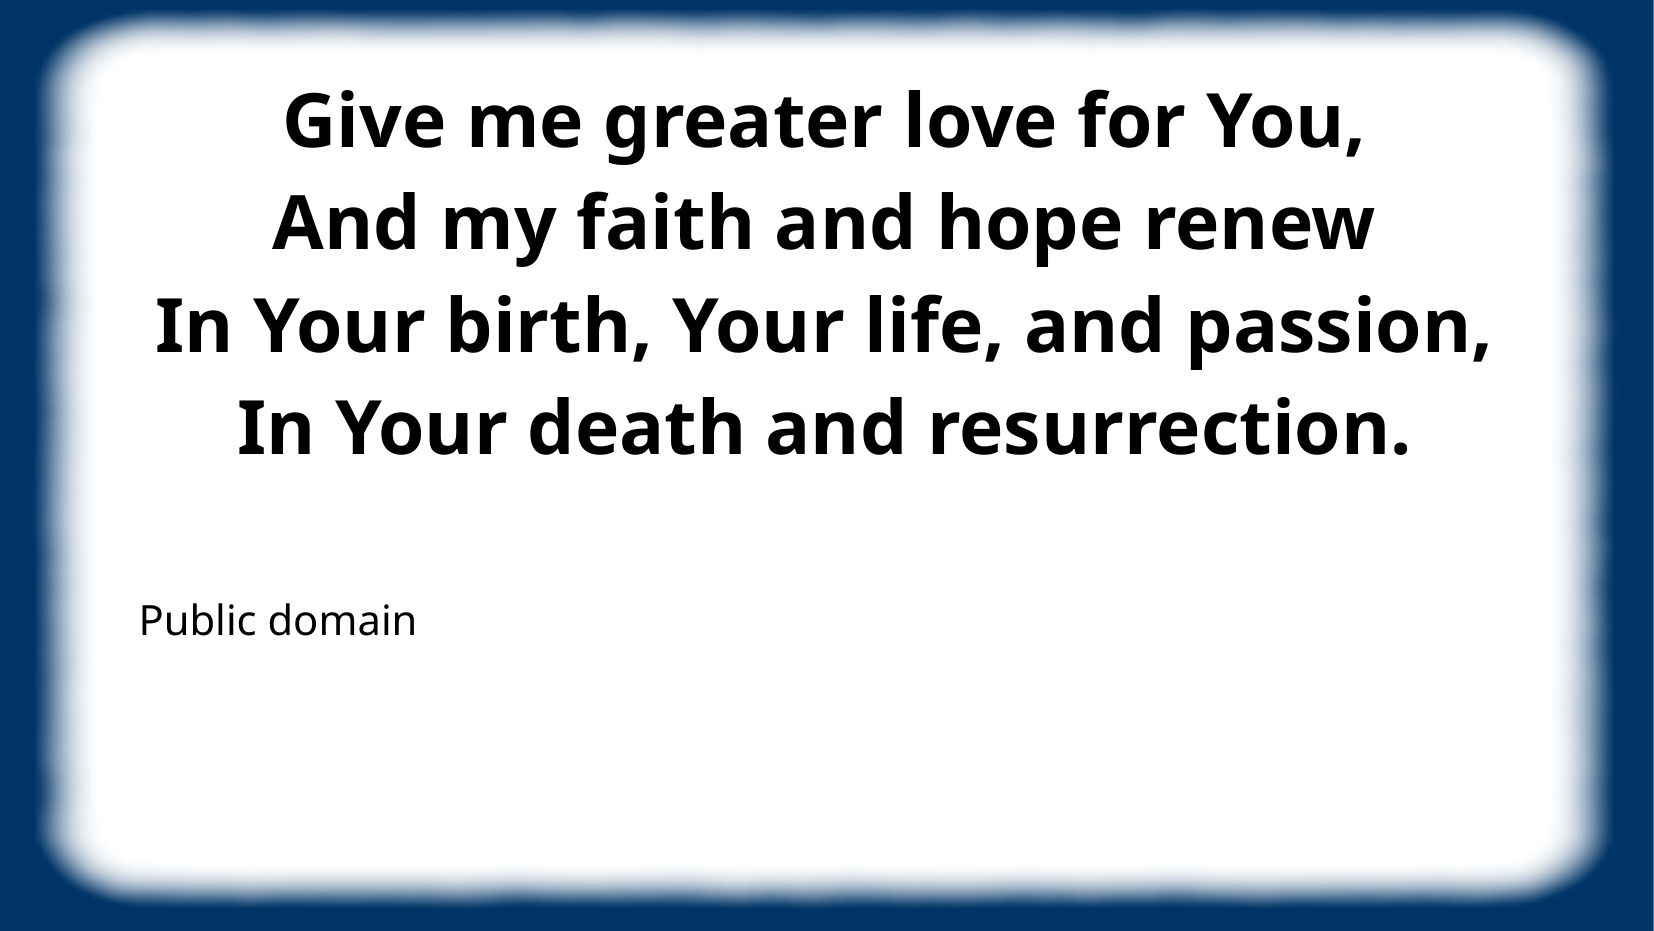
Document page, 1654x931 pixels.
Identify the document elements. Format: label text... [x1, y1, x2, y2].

text_box Give me greater love for You, And my faith and hope renew In Your birth, Your life, and passion, In Your death and resurrection. Public domain [105, 60, 1546, 769]
picture [0, 0, 1654, 931]
